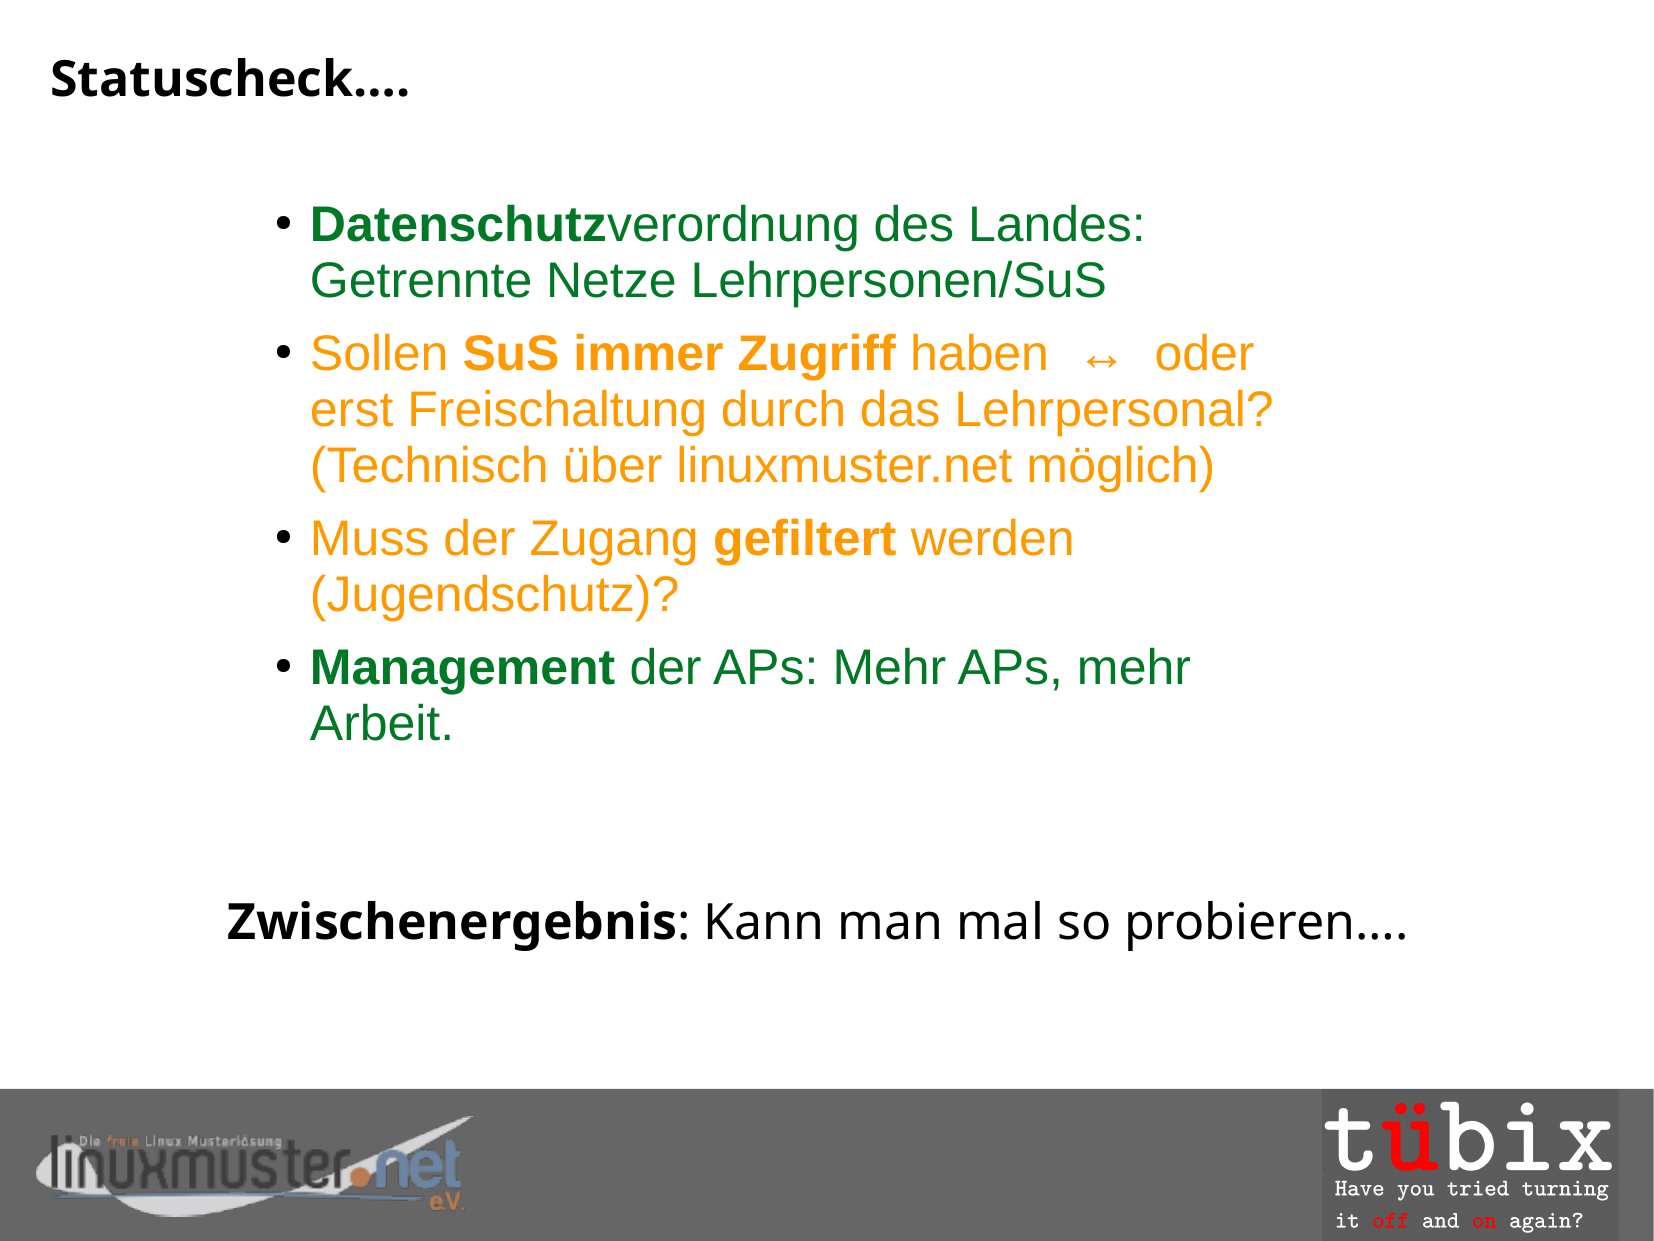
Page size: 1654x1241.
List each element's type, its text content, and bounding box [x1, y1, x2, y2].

text_box Zwischenergebnis: Kann man mal so probieren…. [212, 878, 1327, 957]
text_box Statuscheck…. [35, 35, 824, 114]
picture [1322, 1089, 1619, 1241]
text_box Datenschutzverordnung des Landes: Getrennte Netze Lehrpersonen/SuS Sollen SuS immer Zugriff haben ↔ oder erst Freischaltung durch das Lehrpersonal? (Technisch über linuxmuster.net möglich) Muss der Zugang gefiltert werden (Jugendschutz)? Management der APs: Mehr APs, mehr Arbeit. [259, 188, 1359, 759]
picture [36, 1116, 473, 1217]
